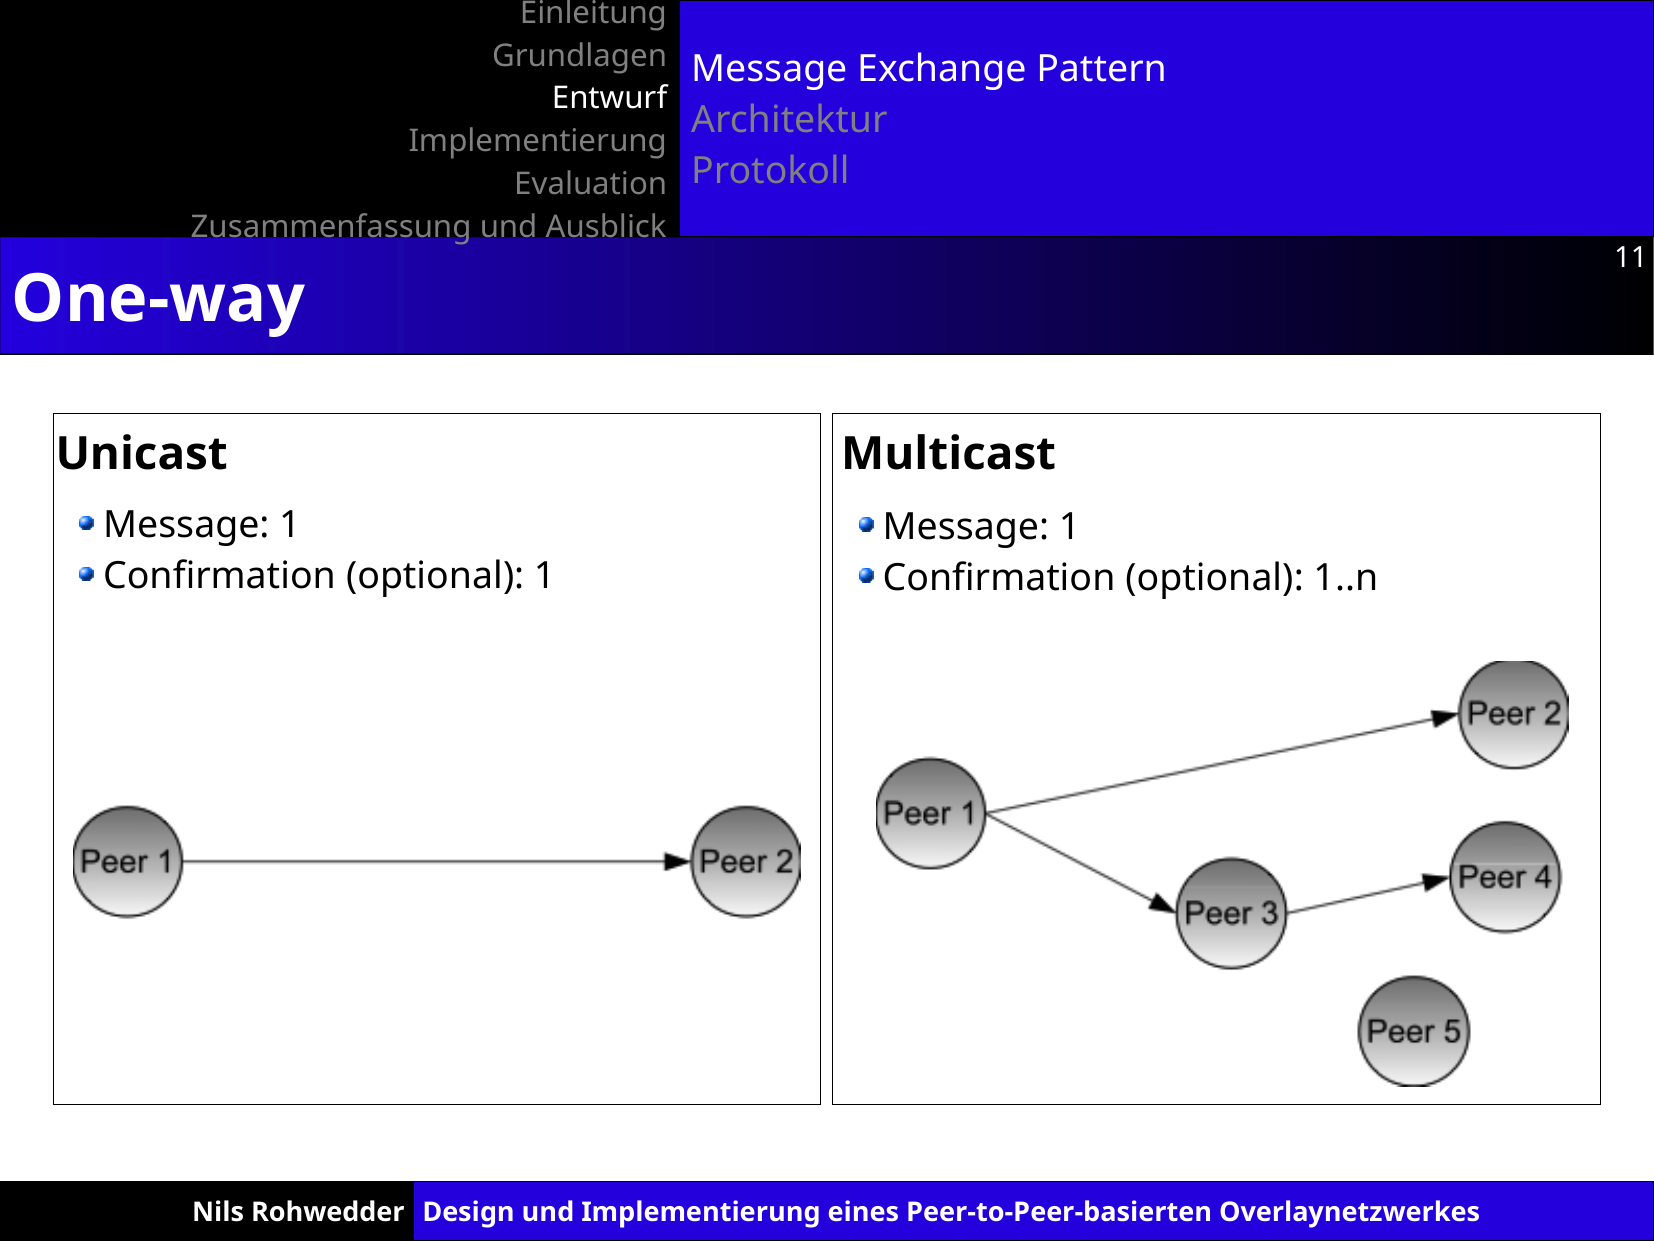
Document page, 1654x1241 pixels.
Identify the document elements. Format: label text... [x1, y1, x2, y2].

text_box Message: 1 Confirmation (optional): 1..n [844, 491, 1565, 598]
text_box Message: 1 Confirmation (optional): 1 [64, 490, 656, 596]
picture [876, 661, 1569, 1087]
text_box Multicast [826, 413, 1090, 484]
title One-way [11, 236, 1506, 355]
picture [0, 237, 11, 355]
picture [73, 646, 801, 1090]
picture [1506, 237, 1654, 355]
text_box Unicast [40, 413, 262, 484]
